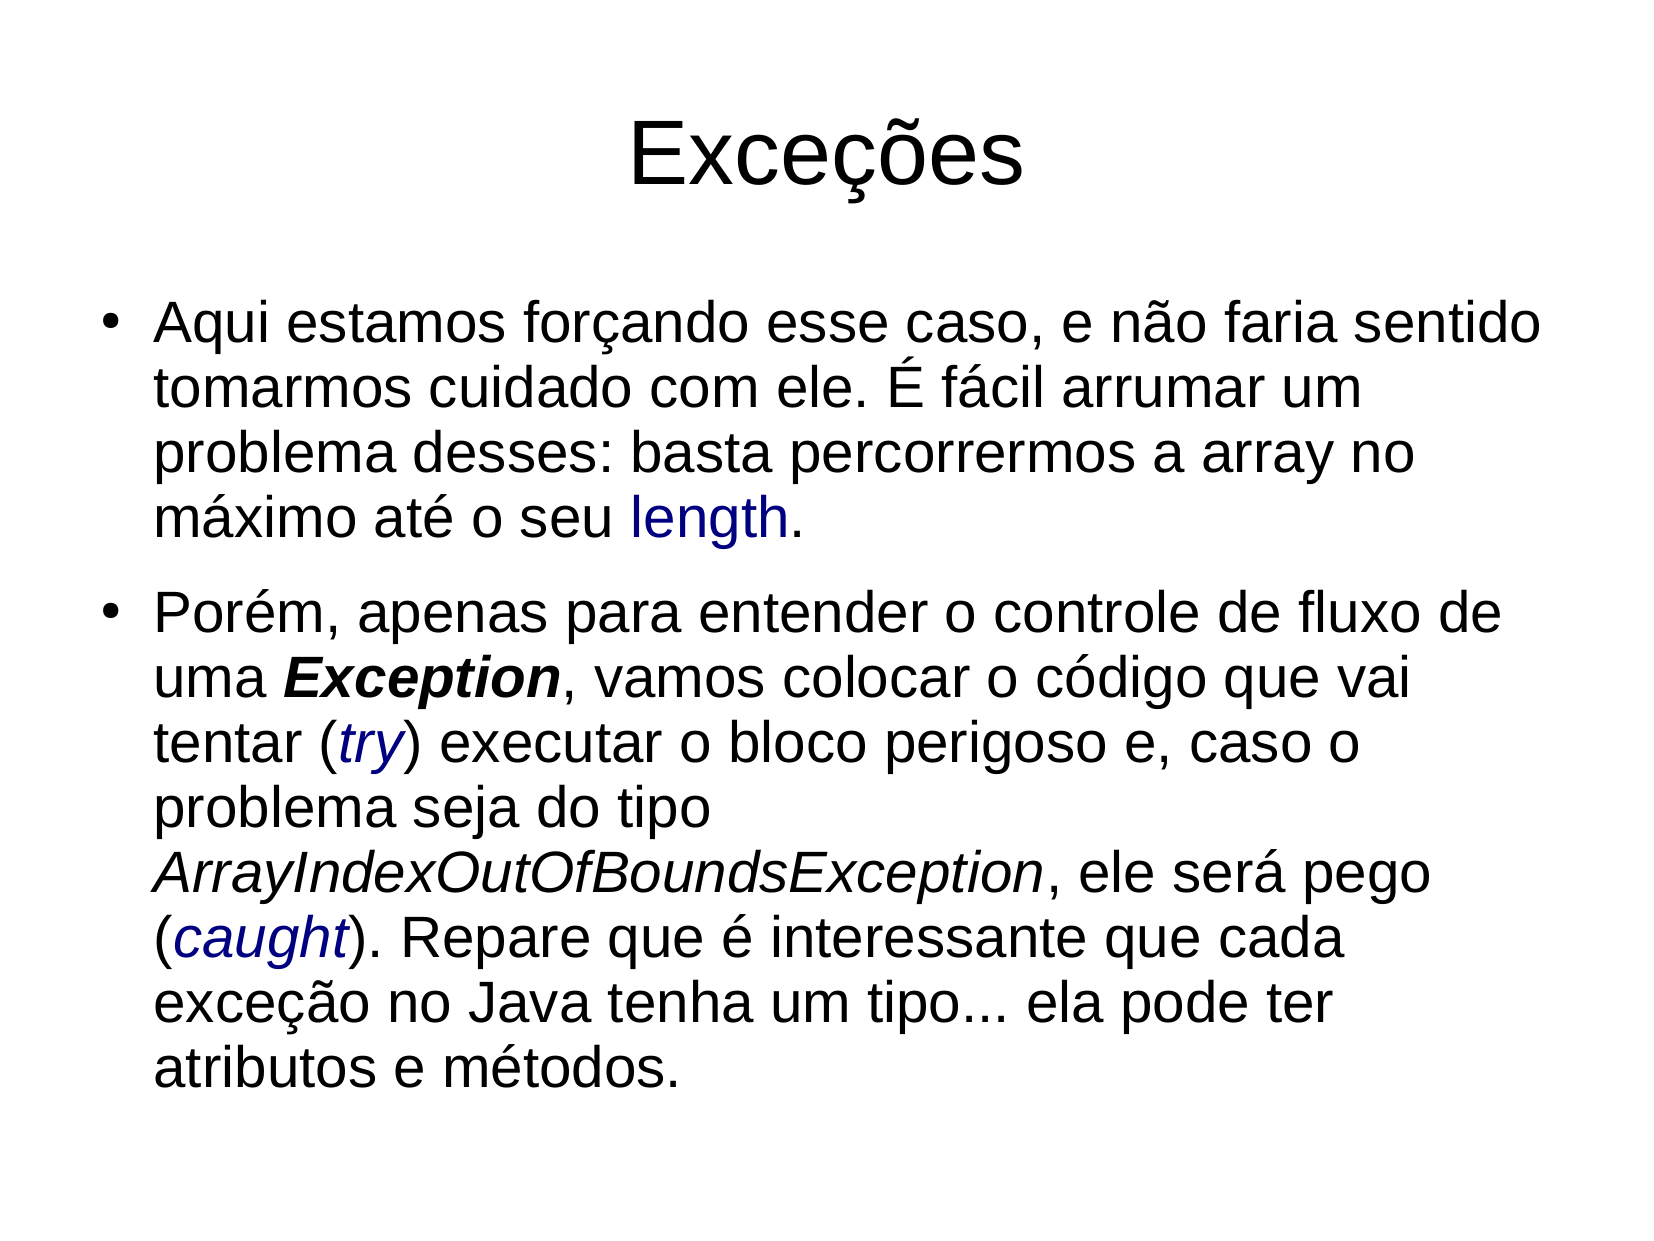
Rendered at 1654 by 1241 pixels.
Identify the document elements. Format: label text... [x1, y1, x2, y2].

list Aqui estamos forçando esse caso, e não faria sentido tomarmos cuidado com ele. É fácil arrumar um problema desses: basta percorrermos a array no máximo até o seu length. Porém, apenas para entender o controle de fluxo de uma Exception, vamos colocar o código que vai tentar (try) executar o bloco perigoso e, caso o problema seja do tipo ArrayIndexOutOfBoundsException, ele será pego (caught). Repare que é interessante que cada exceção no Java tenha um tipo... ela pode ter atributos e métodos. [82, 290, 1571, 1109]
title Exceções [82, 49, 1571, 257]
